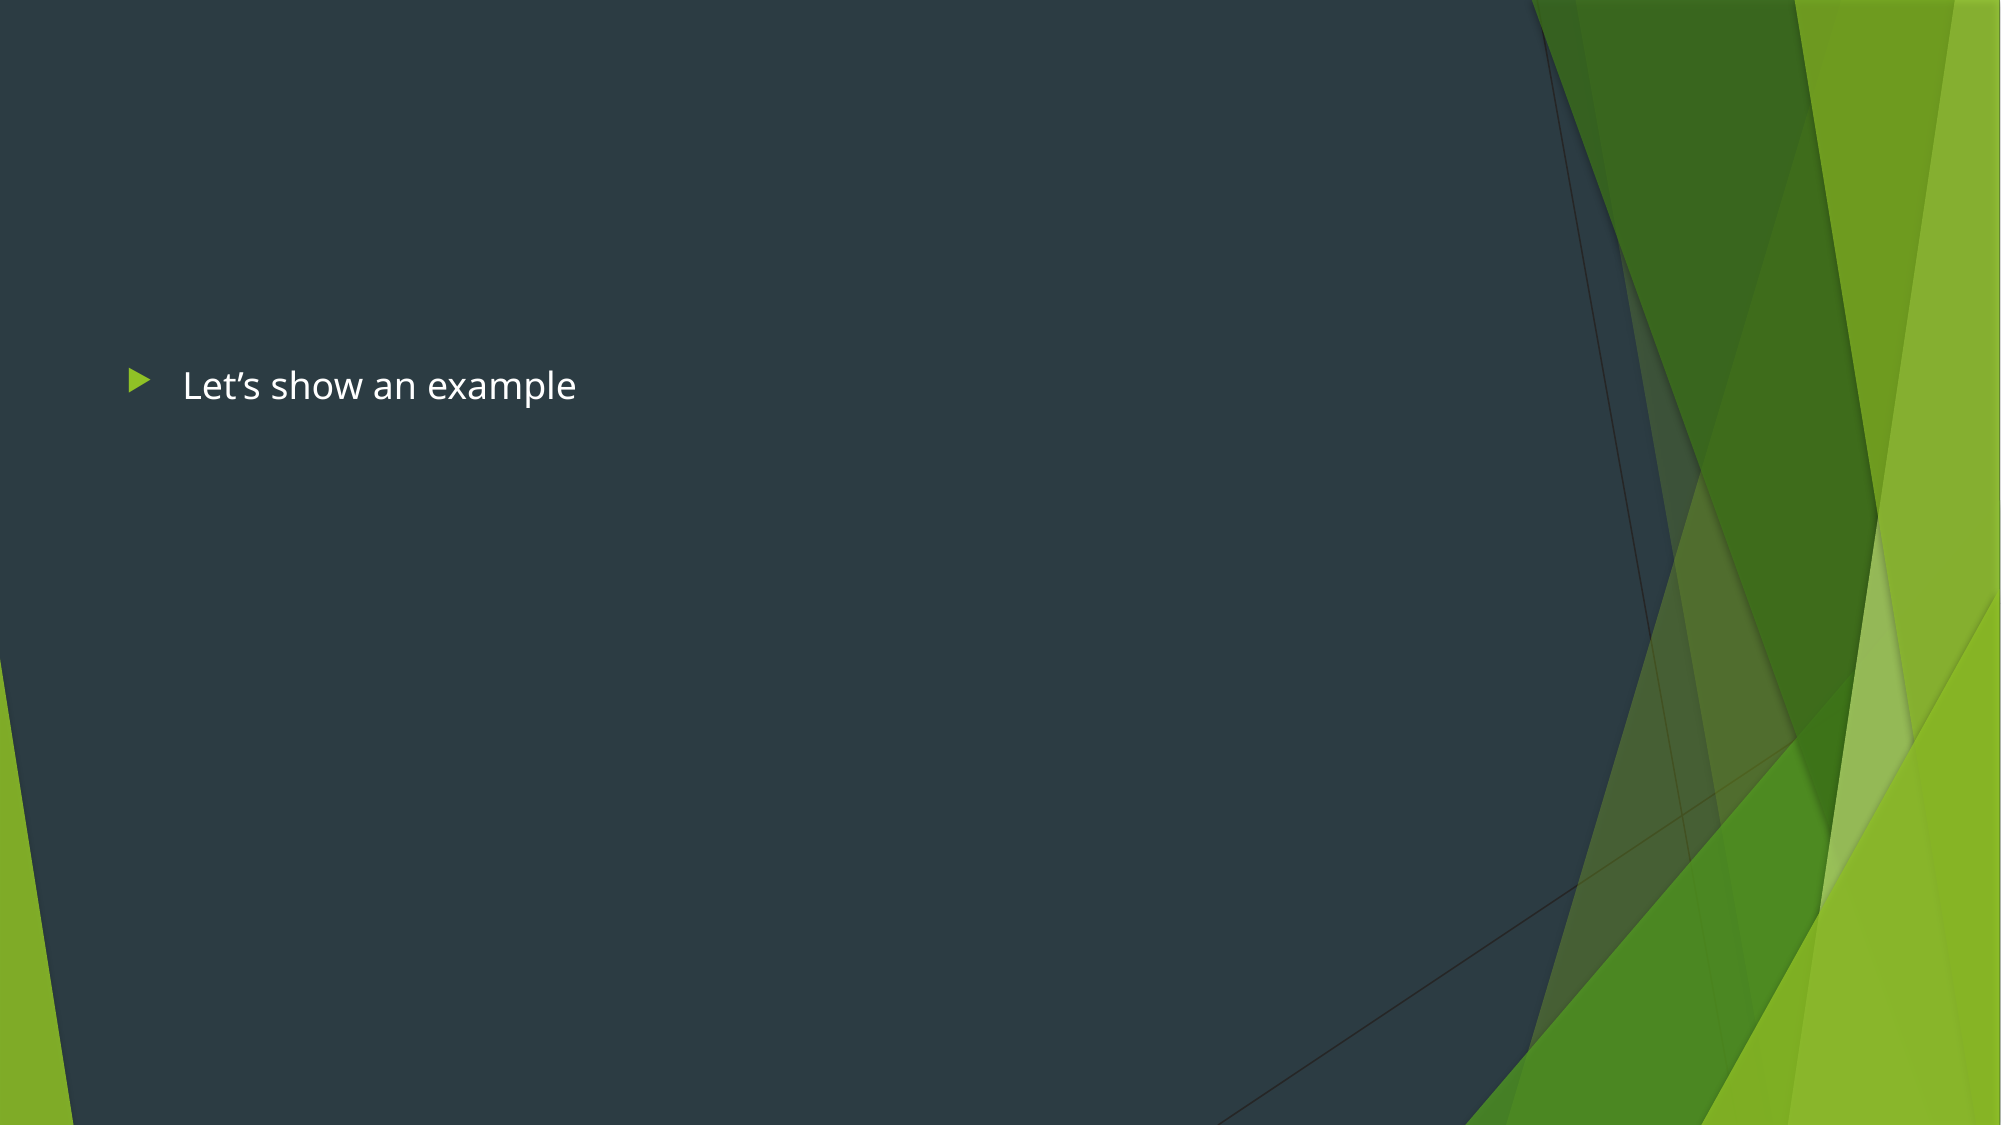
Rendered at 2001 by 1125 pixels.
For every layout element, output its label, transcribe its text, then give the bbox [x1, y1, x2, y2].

list Let’s show an example [111, 354, 1522, 992]
